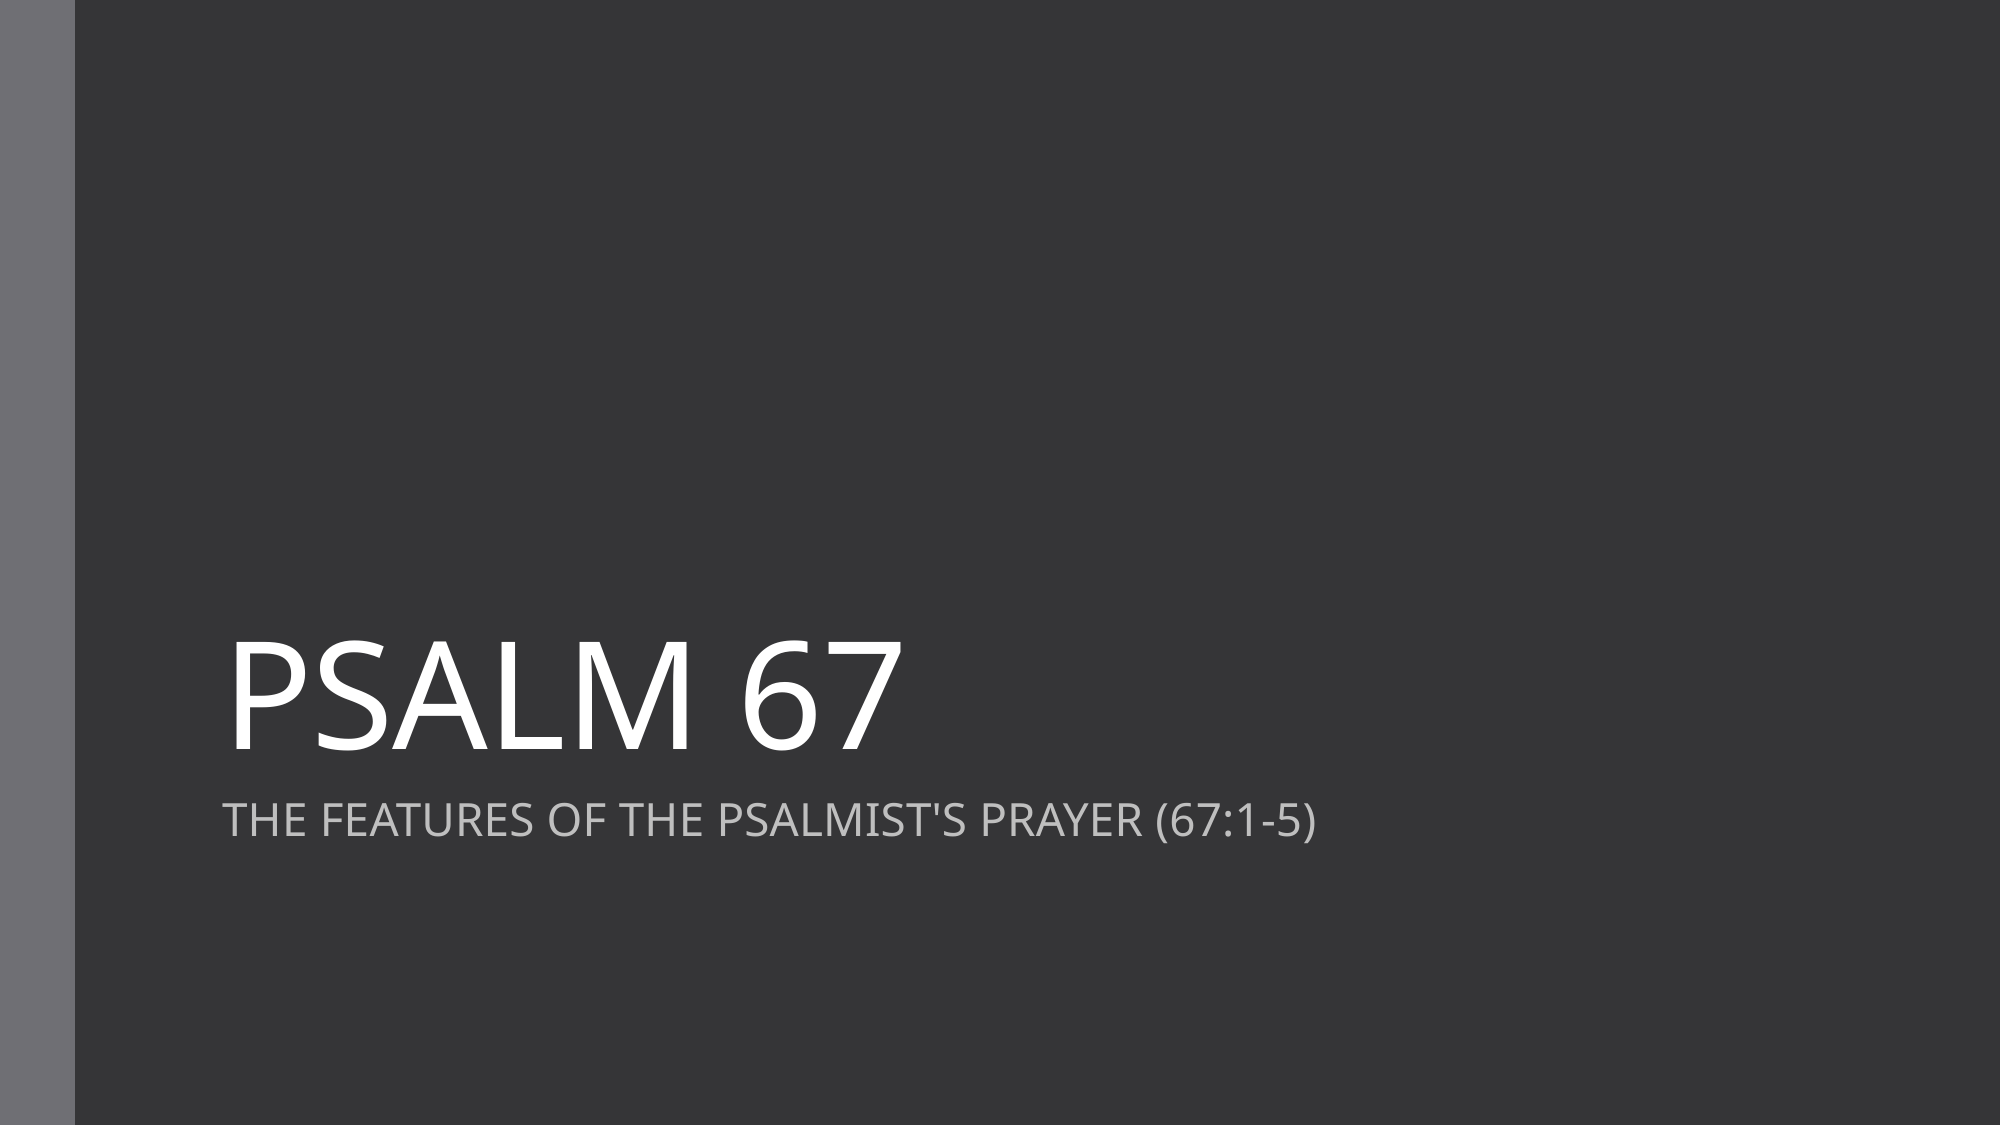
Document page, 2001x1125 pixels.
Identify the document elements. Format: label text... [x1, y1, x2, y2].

subtitle THE FEATURES OF THE PSALMIST'S PRAYER (67:1-5) [206, 787, 1752, 1066]
title PSALM 67 [206, 124, 1752, 787]
